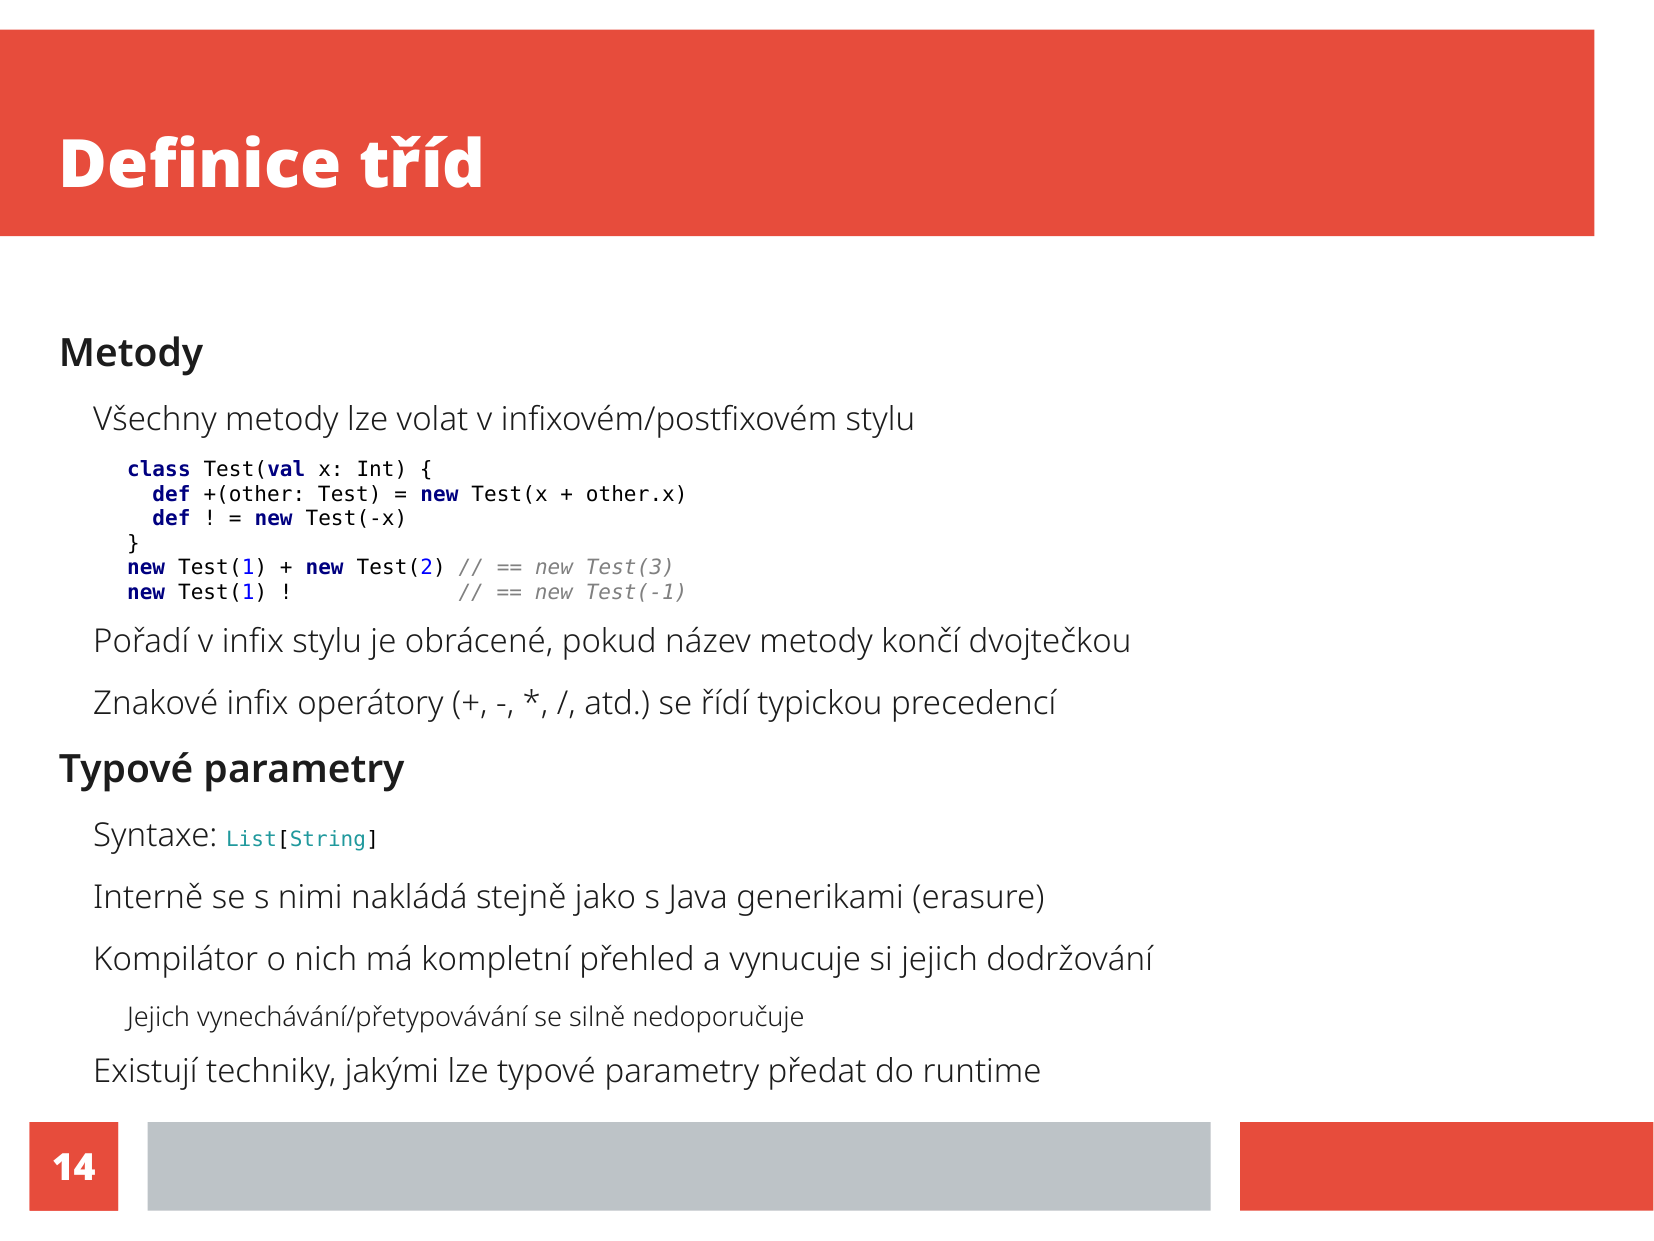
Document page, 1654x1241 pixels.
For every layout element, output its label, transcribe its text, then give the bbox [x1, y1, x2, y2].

title Definice tříd [59, 59, 1595, 207]
list Metody Všechny metody lze volat v infixovém/postfixovém stylu class Test(val x: Int) { def +(other: Test) = new Test(x + other.x) def ! = new Test(-x) } new Test(1) + new Test(2) // == new Test(3) new Test(1) ! // == new Test(-1) Pořadí v infix stylu je obrácené, pokud název metody končí dvojtečkou Znakové infix operátory (+, -, *, /, atd.) se řídí typickou precedencí Typové parametry Syntaxe: List[String] Interně se s nimi nakládá stejně jako s Java generikami (erasure) Kompilátor o nich má kompletní přehled a vynucuje si jejich dodržování Jejich vynechávání/přetypovávání se silně nedoporučuje Existují techniky, jakými lze typové parametry předat do runtime [59, 324, 1565, 1093]
